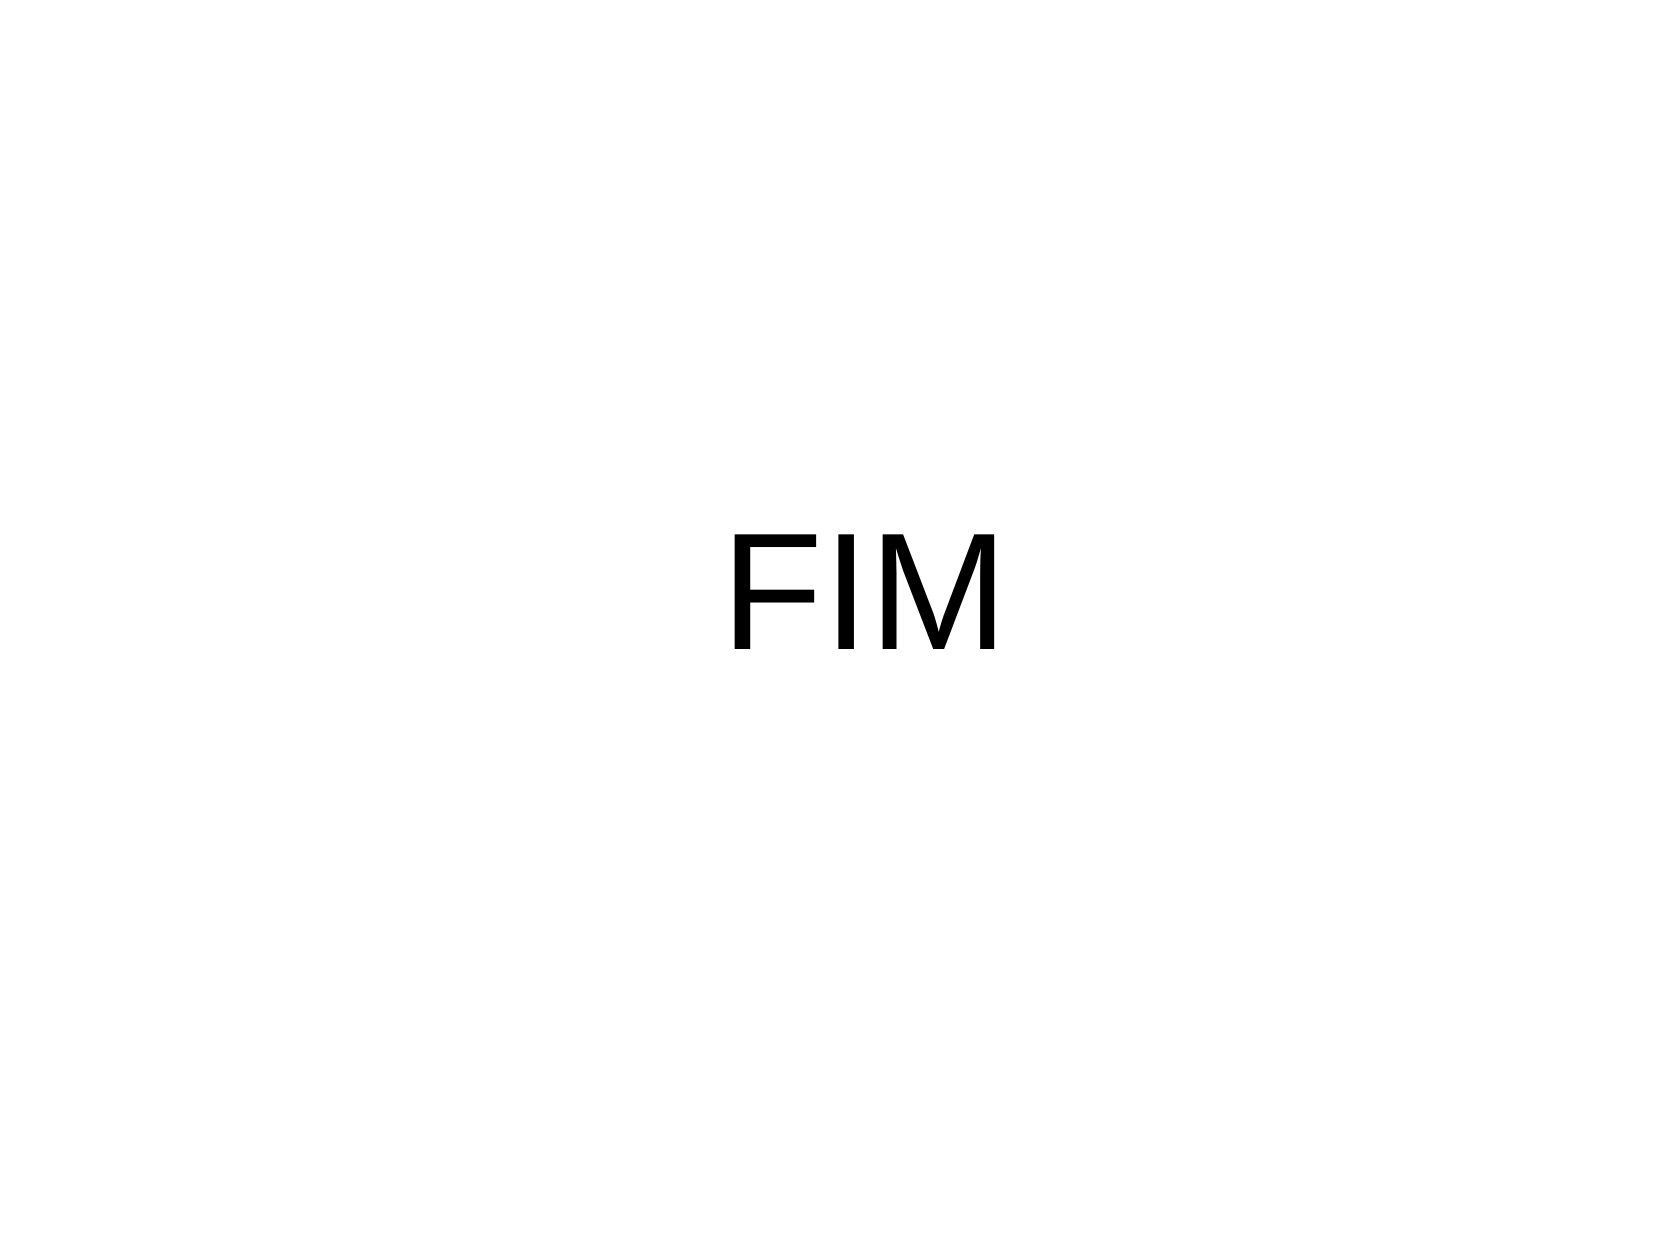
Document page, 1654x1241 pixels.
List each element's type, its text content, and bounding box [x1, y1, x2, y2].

list FIM [82, 290, 1571, 1010]
